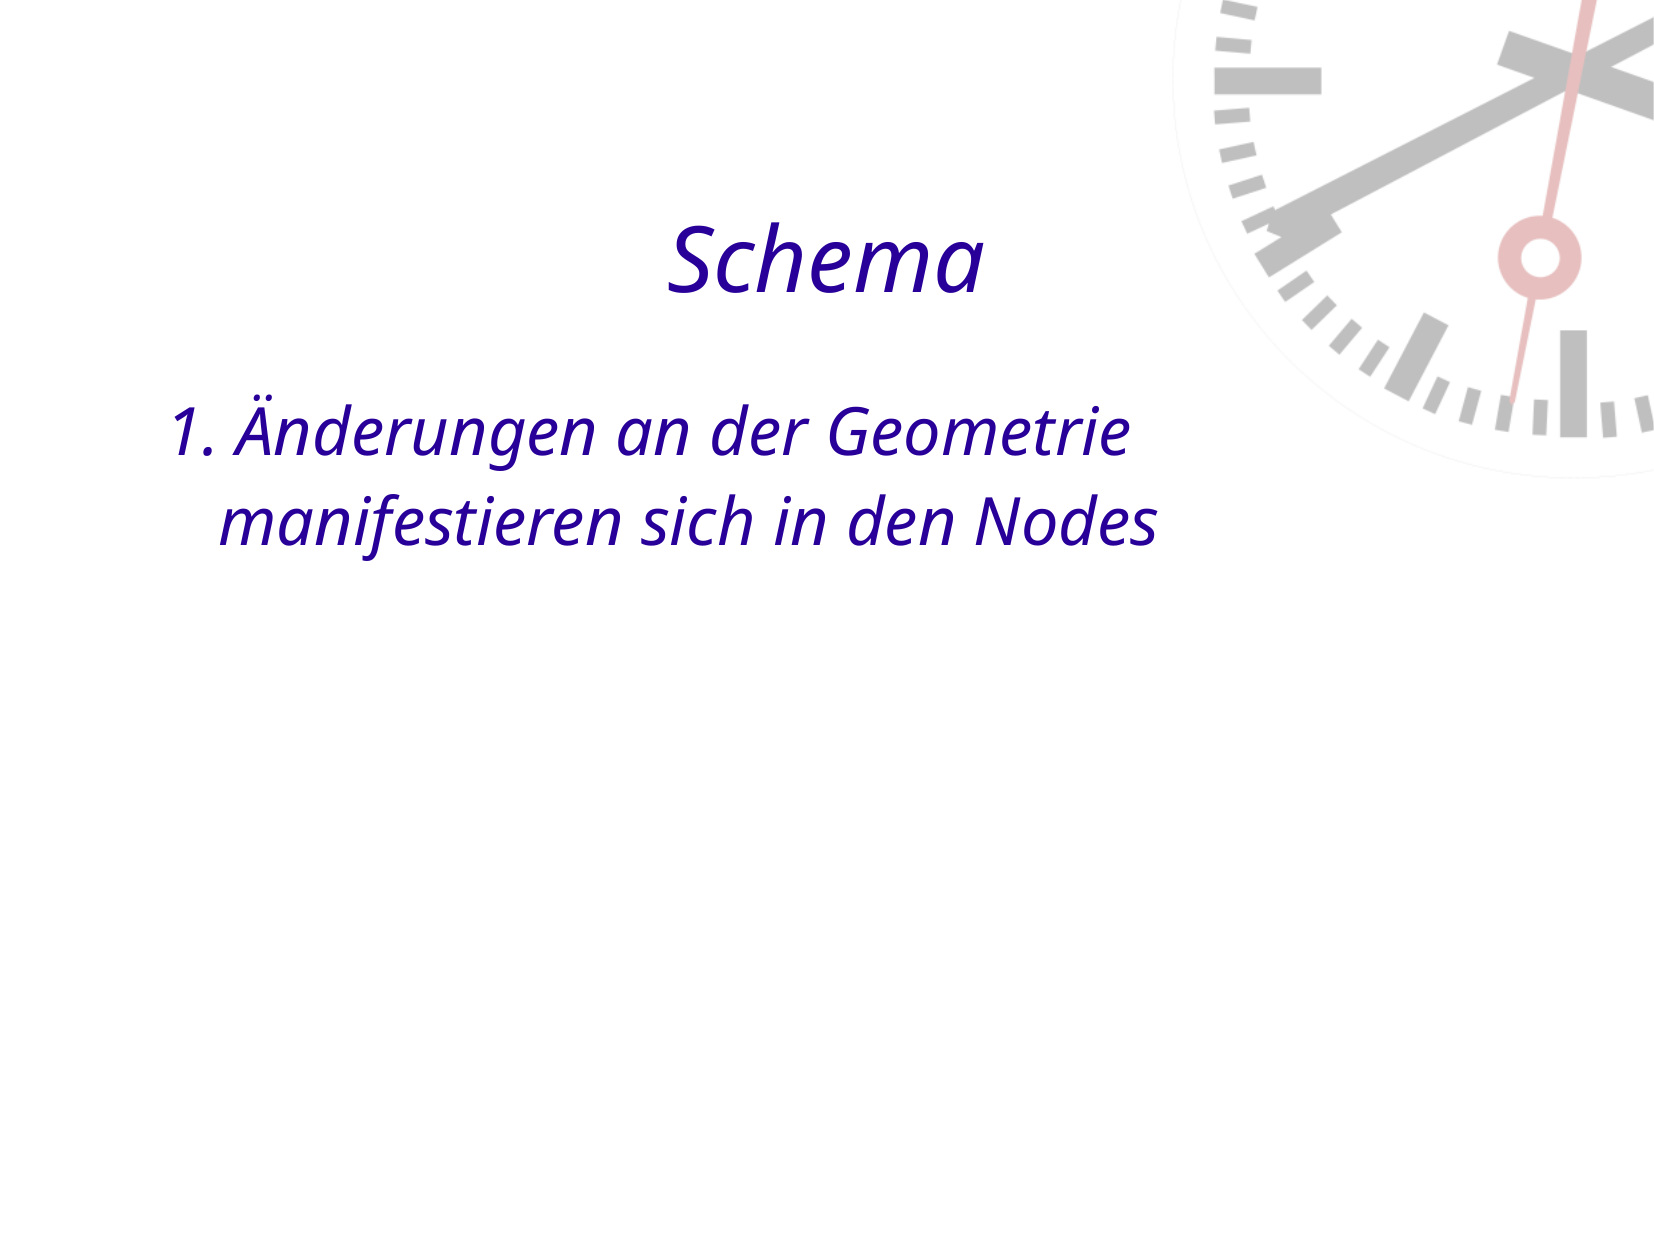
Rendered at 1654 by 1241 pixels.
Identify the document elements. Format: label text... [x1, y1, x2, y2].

picture [0, 0, 1654, 1241]
list Änderungen an der Geometrie manifestieren sich in den Nodes [147, 383, 1506, 1188]
title Schema [147, 160, 1506, 353]
